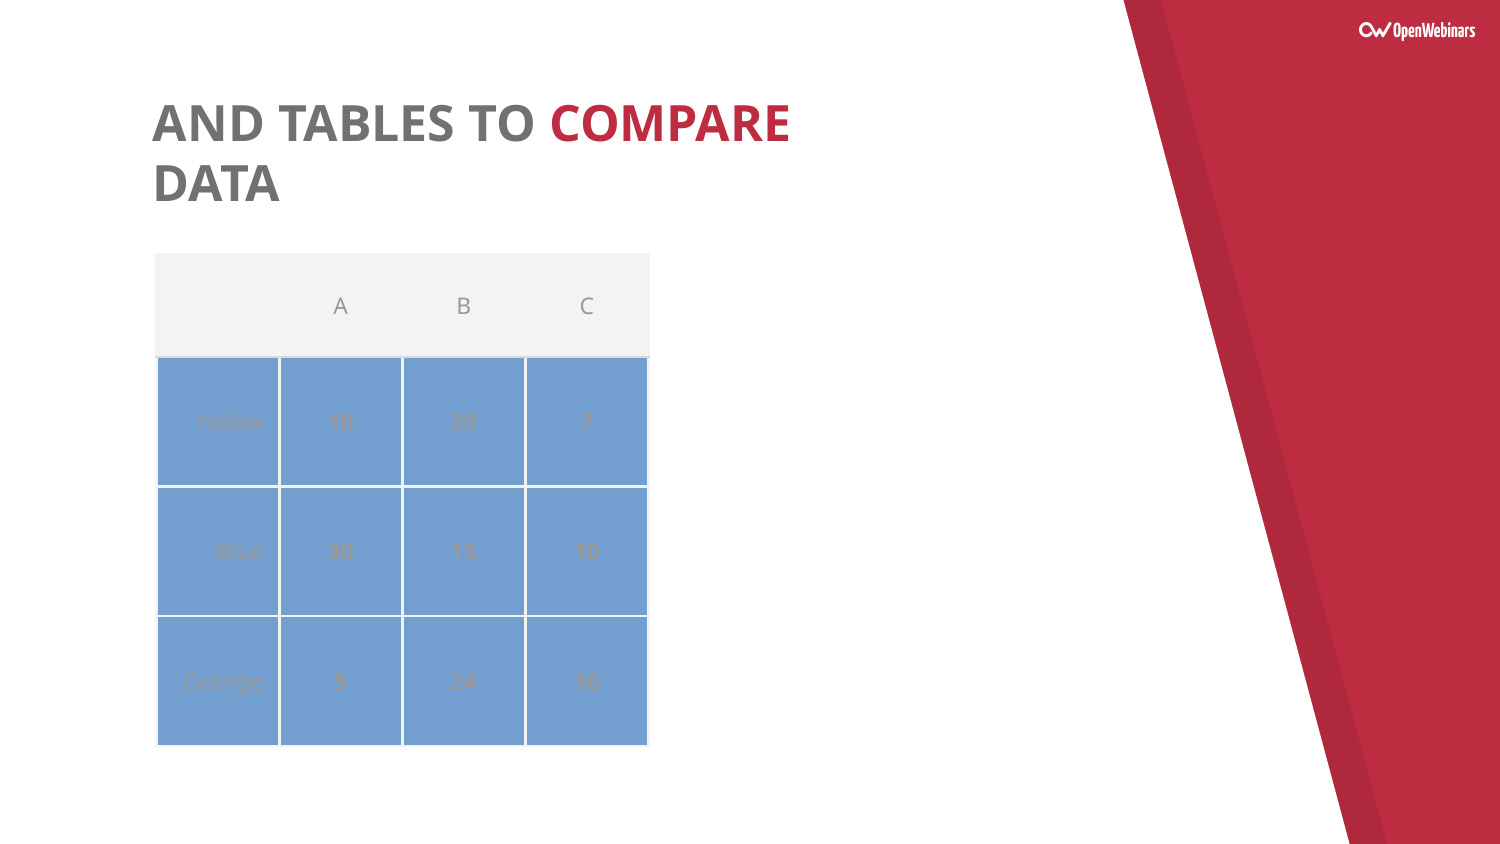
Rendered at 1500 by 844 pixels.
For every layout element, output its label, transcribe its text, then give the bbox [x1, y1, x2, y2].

table_cell 10 [281, 358, 401, 485]
table_cell Orange [158, 617, 278, 745]
table_cell 16 [527, 617, 647, 745]
picture [1359, 22, 1475, 41]
table_cell Yellow [158, 358, 278, 485]
title AND TABLES TO COMPARE DATA [137, 159, 926, 227]
table_header C [527, 255, 647, 356]
table_header B [404, 255, 524, 356]
table_cell 20 [404, 358, 524, 485]
table_cell 30 [281, 488, 401, 615]
table_header A [281, 255, 401, 356]
table_header [158, 255, 278, 356]
table_cell 10 [527, 488, 647, 615]
table_cell 15 [404, 488, 524, 615]
table_cell 7 [527, 358, 647, 485]
table_cell Blue [158, 488, 278, 615]
table_cell 5 [281, 617, 401, 745]
table_cell 24 [404, 617, 524, 745]
